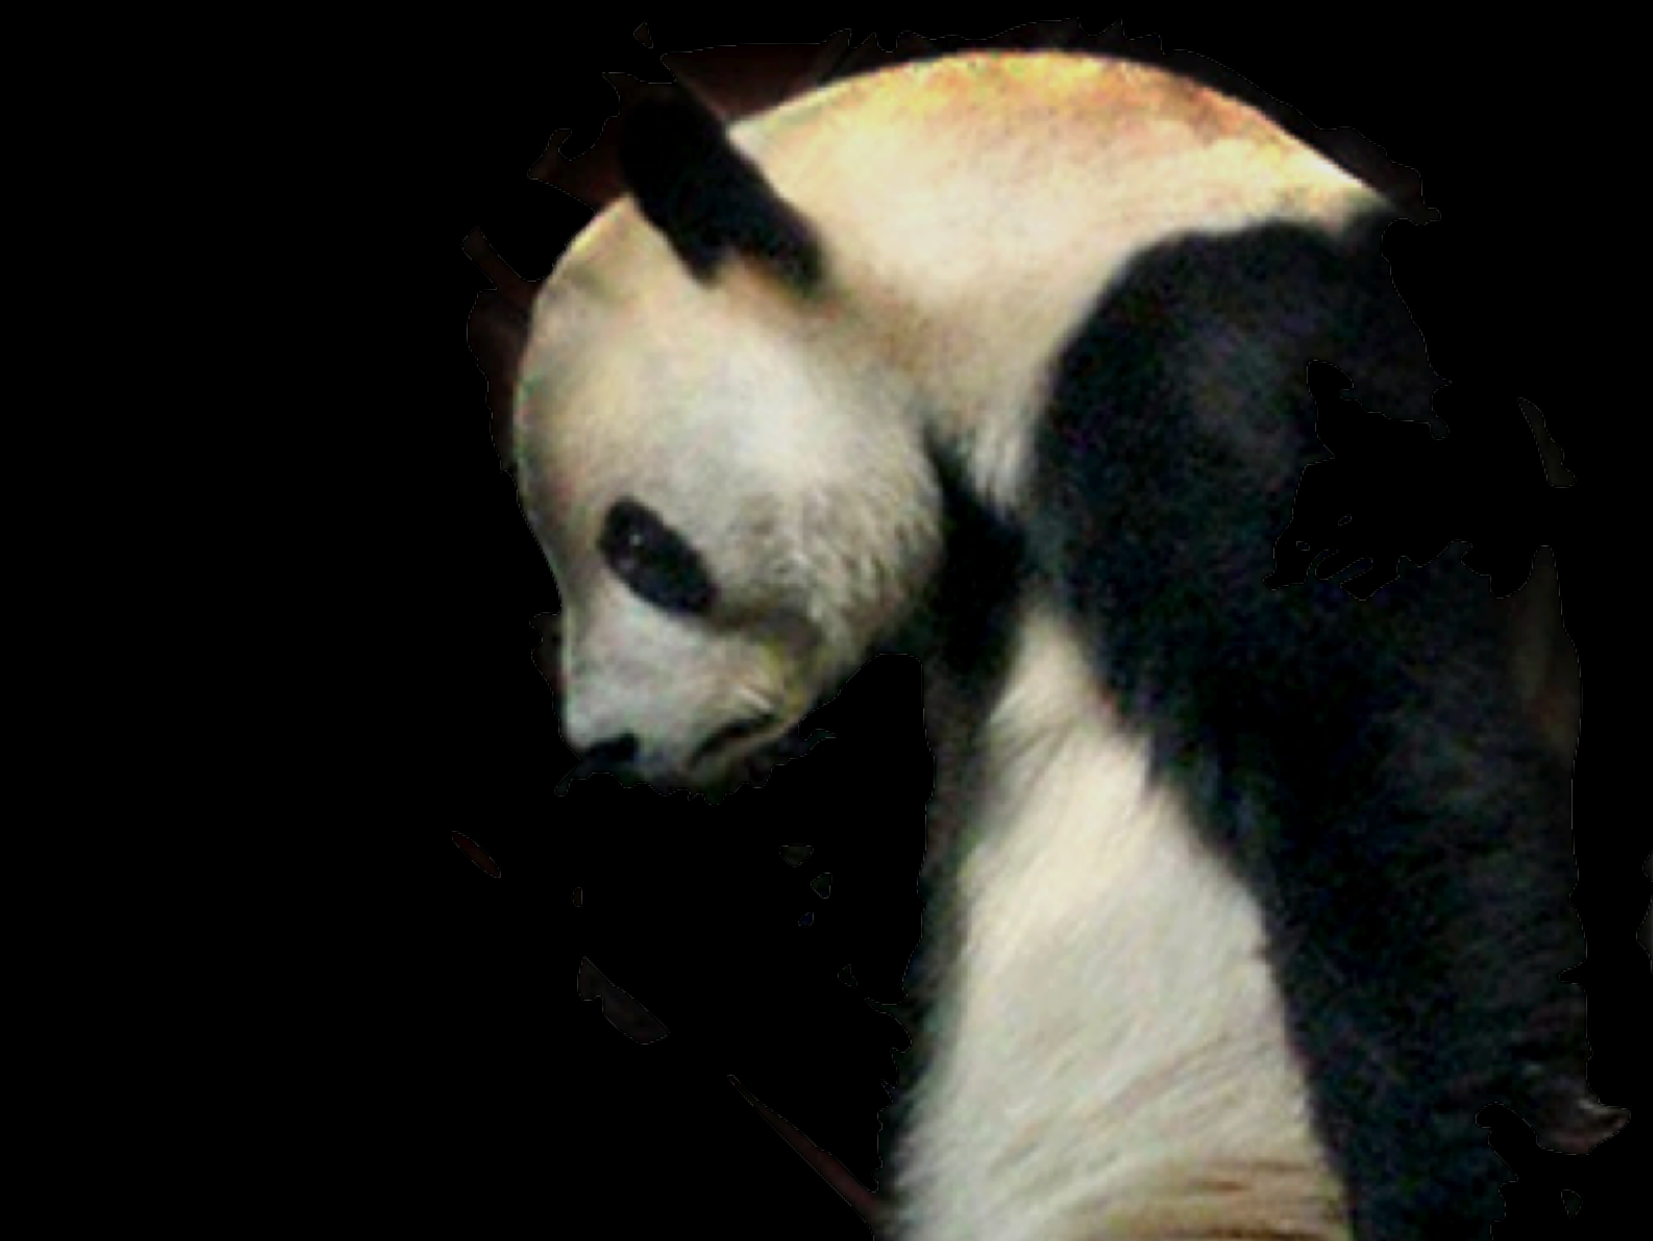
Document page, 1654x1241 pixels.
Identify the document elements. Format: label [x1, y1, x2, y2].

picture [451, 17, 1653, 1241]
